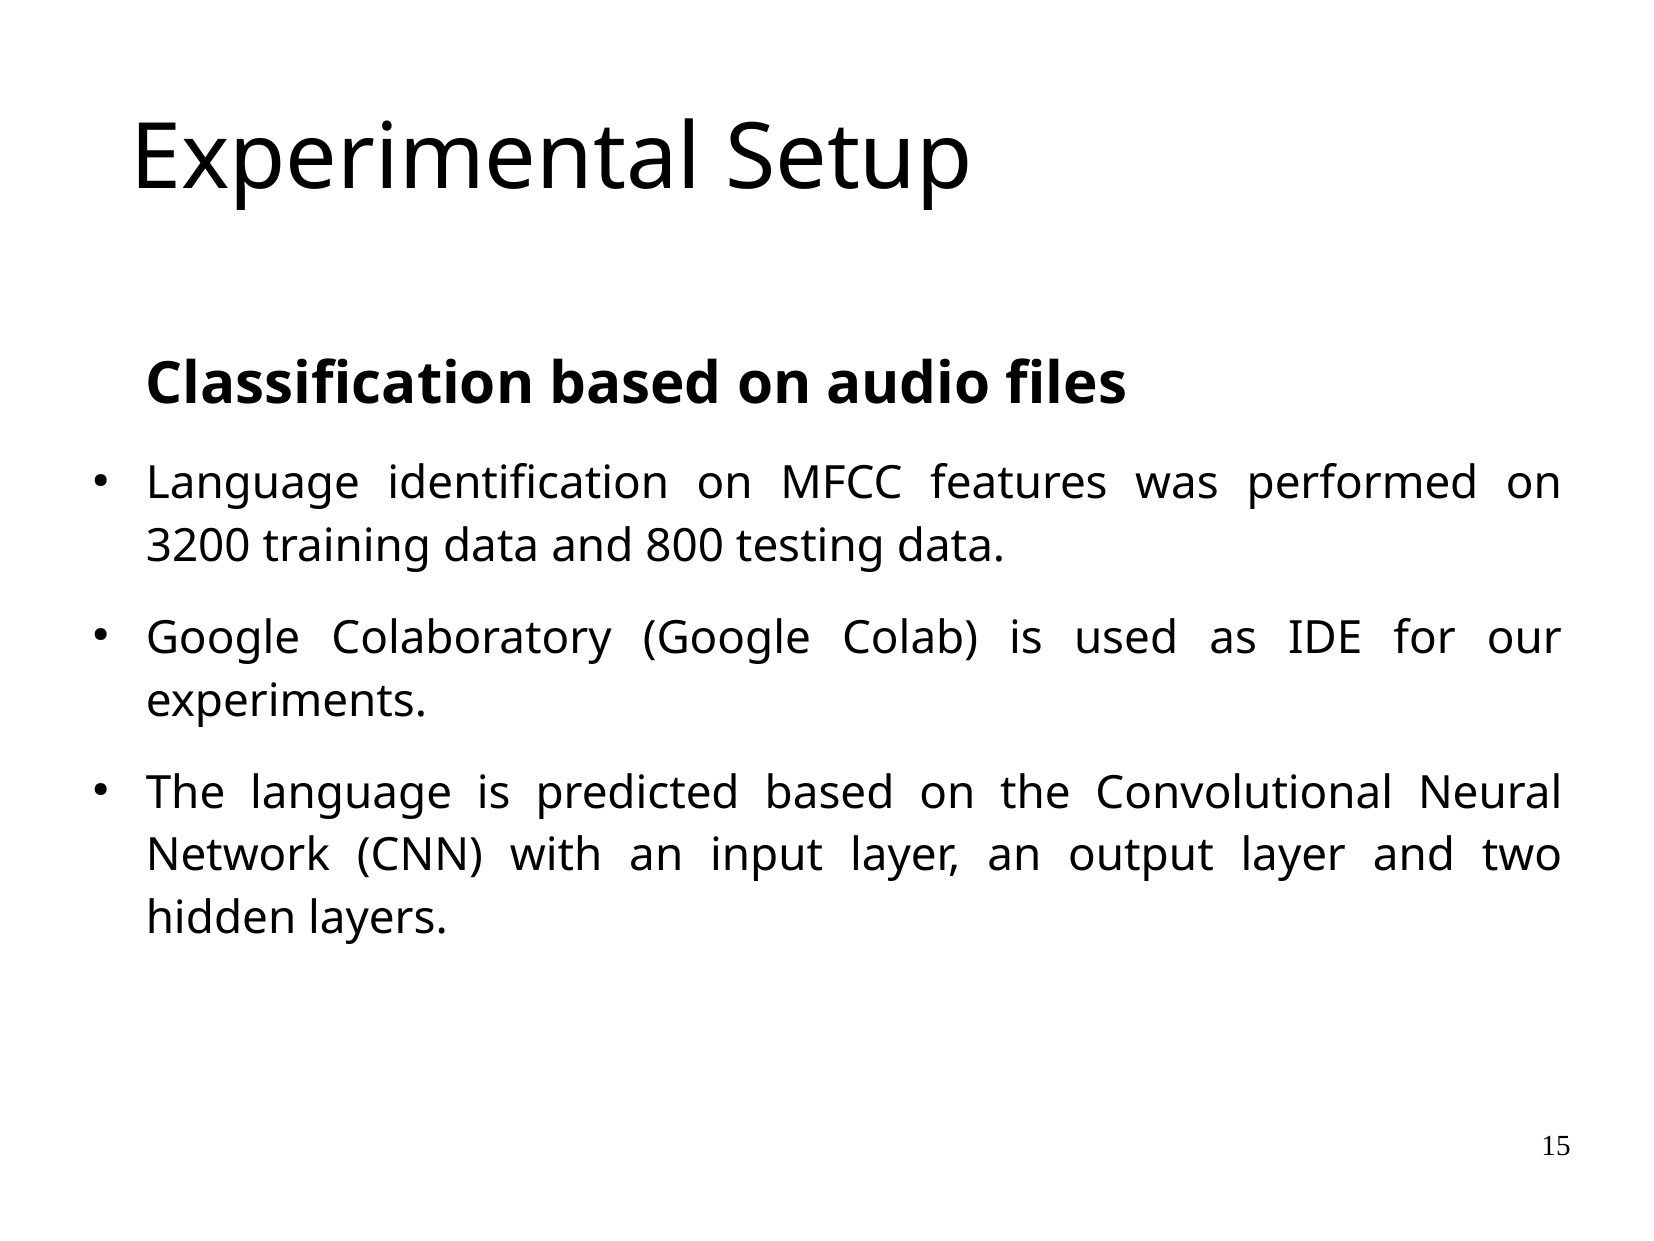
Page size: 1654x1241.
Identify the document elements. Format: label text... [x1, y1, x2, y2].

list Classification based on audio files Language identification on MFCC features was performed on 3200 training data and 800 testing data. Google Colaboratory (Google Colab) is used as IDE for our experiments. The language is predicted based on the Convolutional Neural Network (CNN) with an input layer, an output layer and two hidden layers. [75, 341, 1564, 991]
title Experimental Setup [82, 49, 1571, 257]
